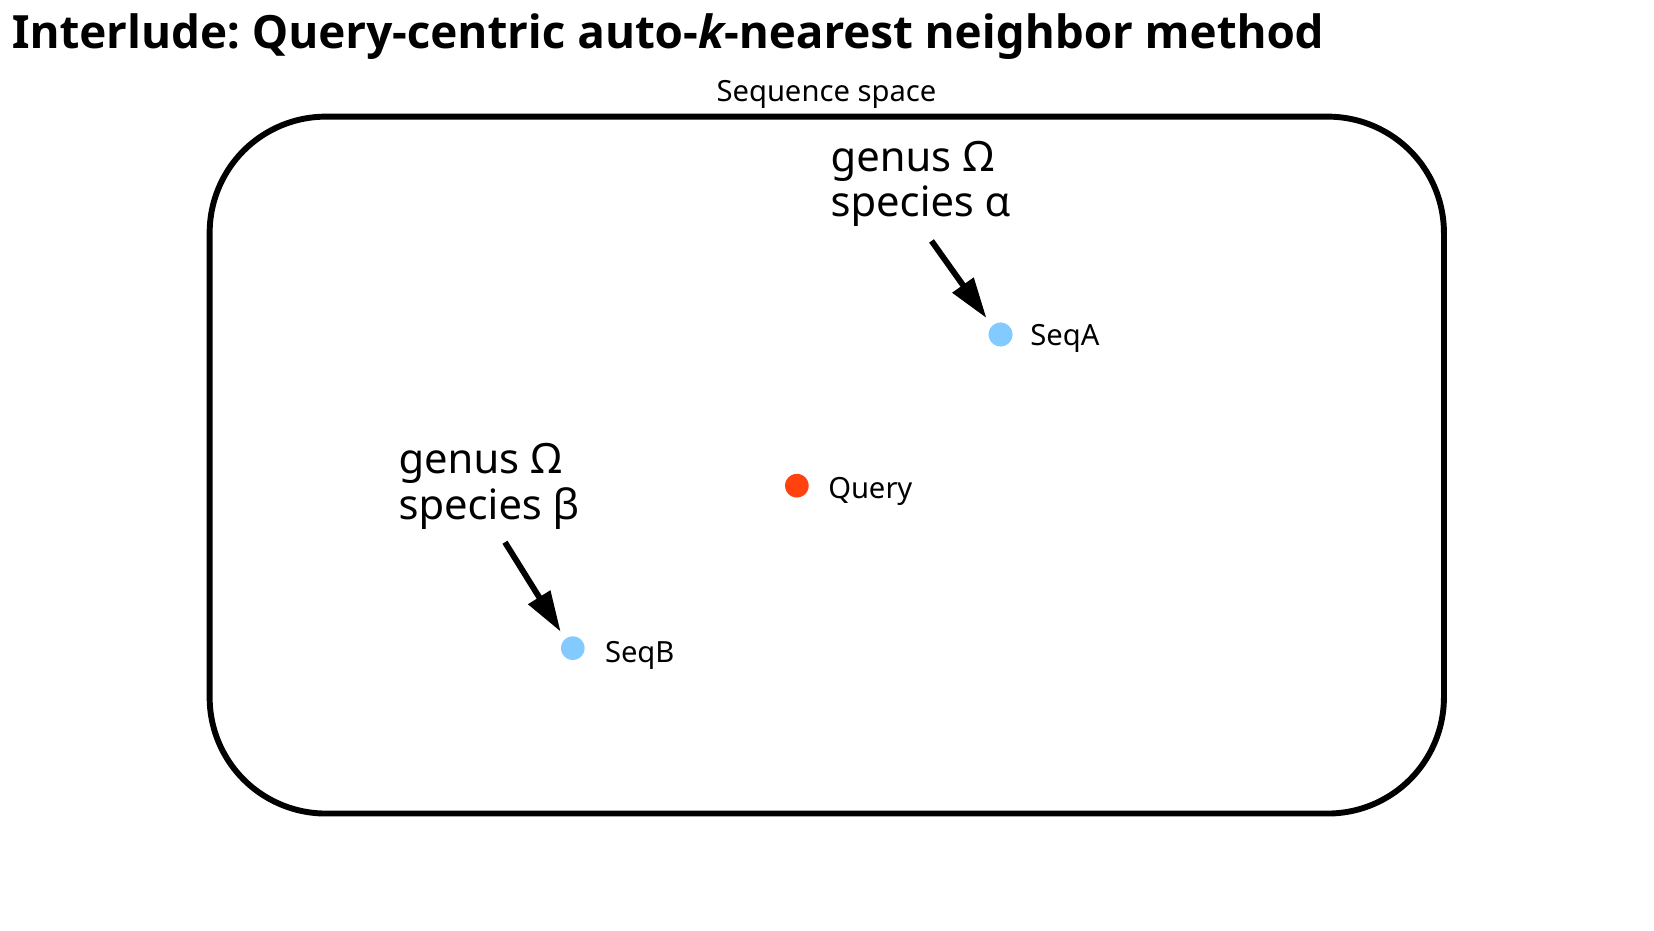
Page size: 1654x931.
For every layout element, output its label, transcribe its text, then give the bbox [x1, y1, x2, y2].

text_box SeqA [1015, 306, 1115, 363]
text_box [785, 473, 809, 498]
text_box genus Ω species β [383, 430, 594, 570]
text_box [988, 322, 1013, 347]
text_box Query [813, 459, 928, 516]
title Interlude: Query-centric auto-k-nearest neighbor method [281, 120, 1372, 130]
text_box SeqB [590, 624, 690, 680]
title Interlude: Query-centric auto-k-nearest neighbor method [11, 0, 1642, 130]
text_box Sequence space [701, 62, 952, 113]
text_box genus Ω species α [815, 127, 1026, 267]
text_box [560, 636, 585, 661]
